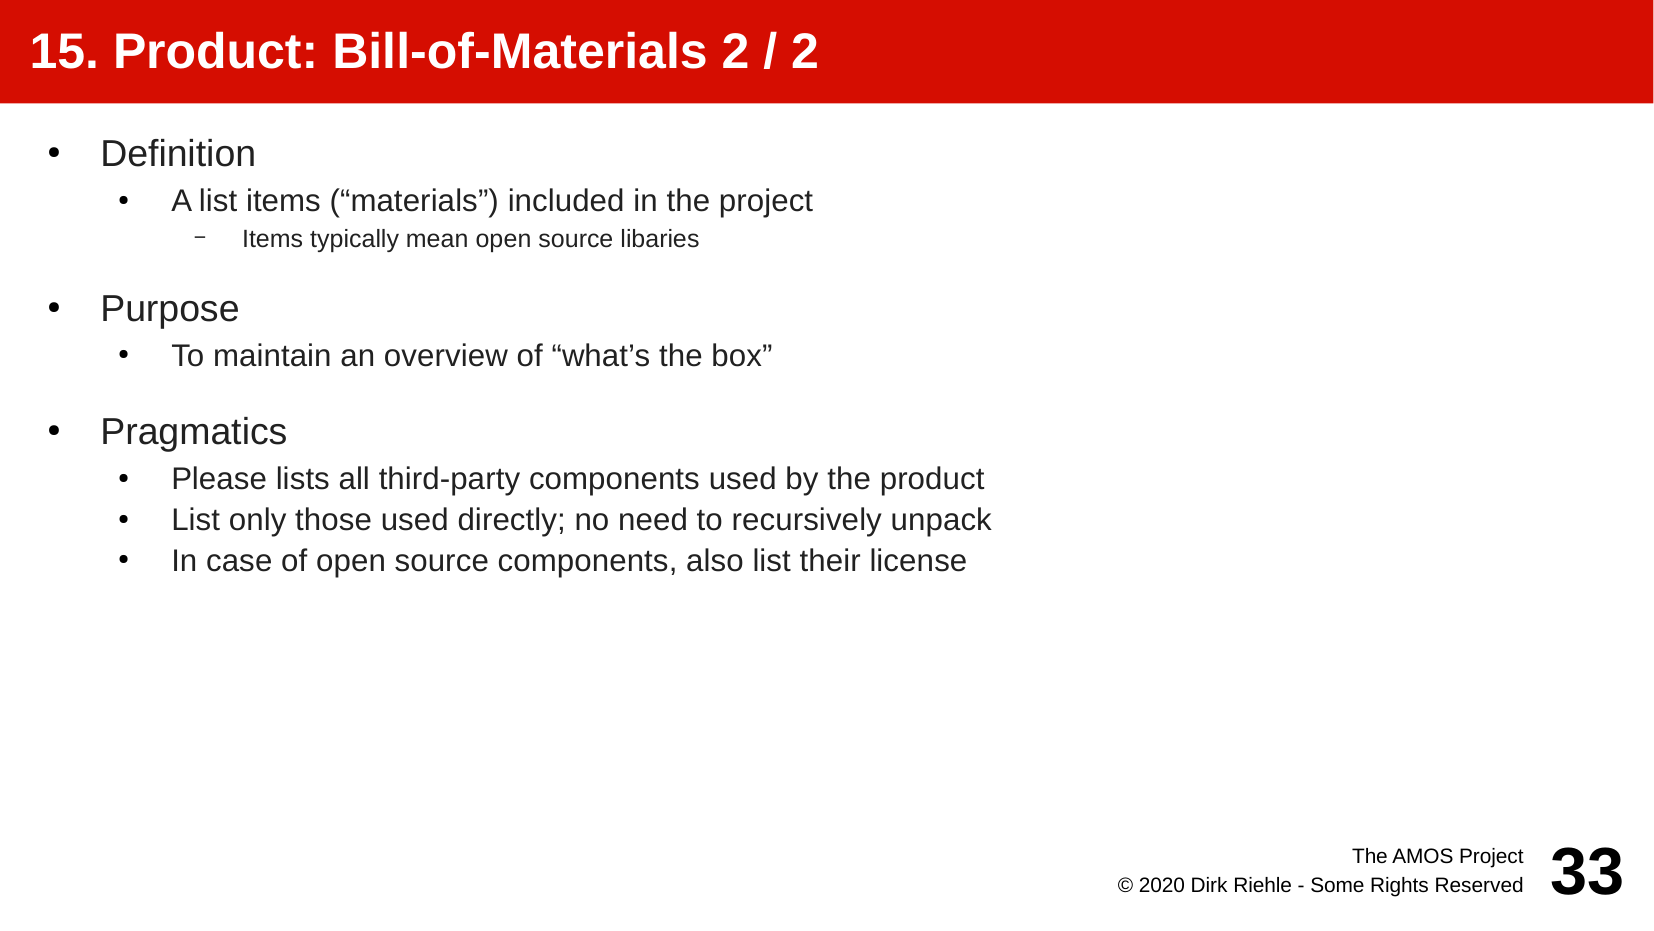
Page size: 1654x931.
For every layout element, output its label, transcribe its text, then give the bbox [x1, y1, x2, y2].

list Definition A list items (“materials”) included in the project Items typically mean open source libaries Purpose To maintain an overview of “what’s the box” Pragmatics Please lists all third-party components used by the product List only those used directly; no need to recursively unpack In case of open source components, also list their license [29, 132, 1625, 813]
title 15. Product: Bill-of-Materials 2 / 2 [0, 0, 1654, 104]
